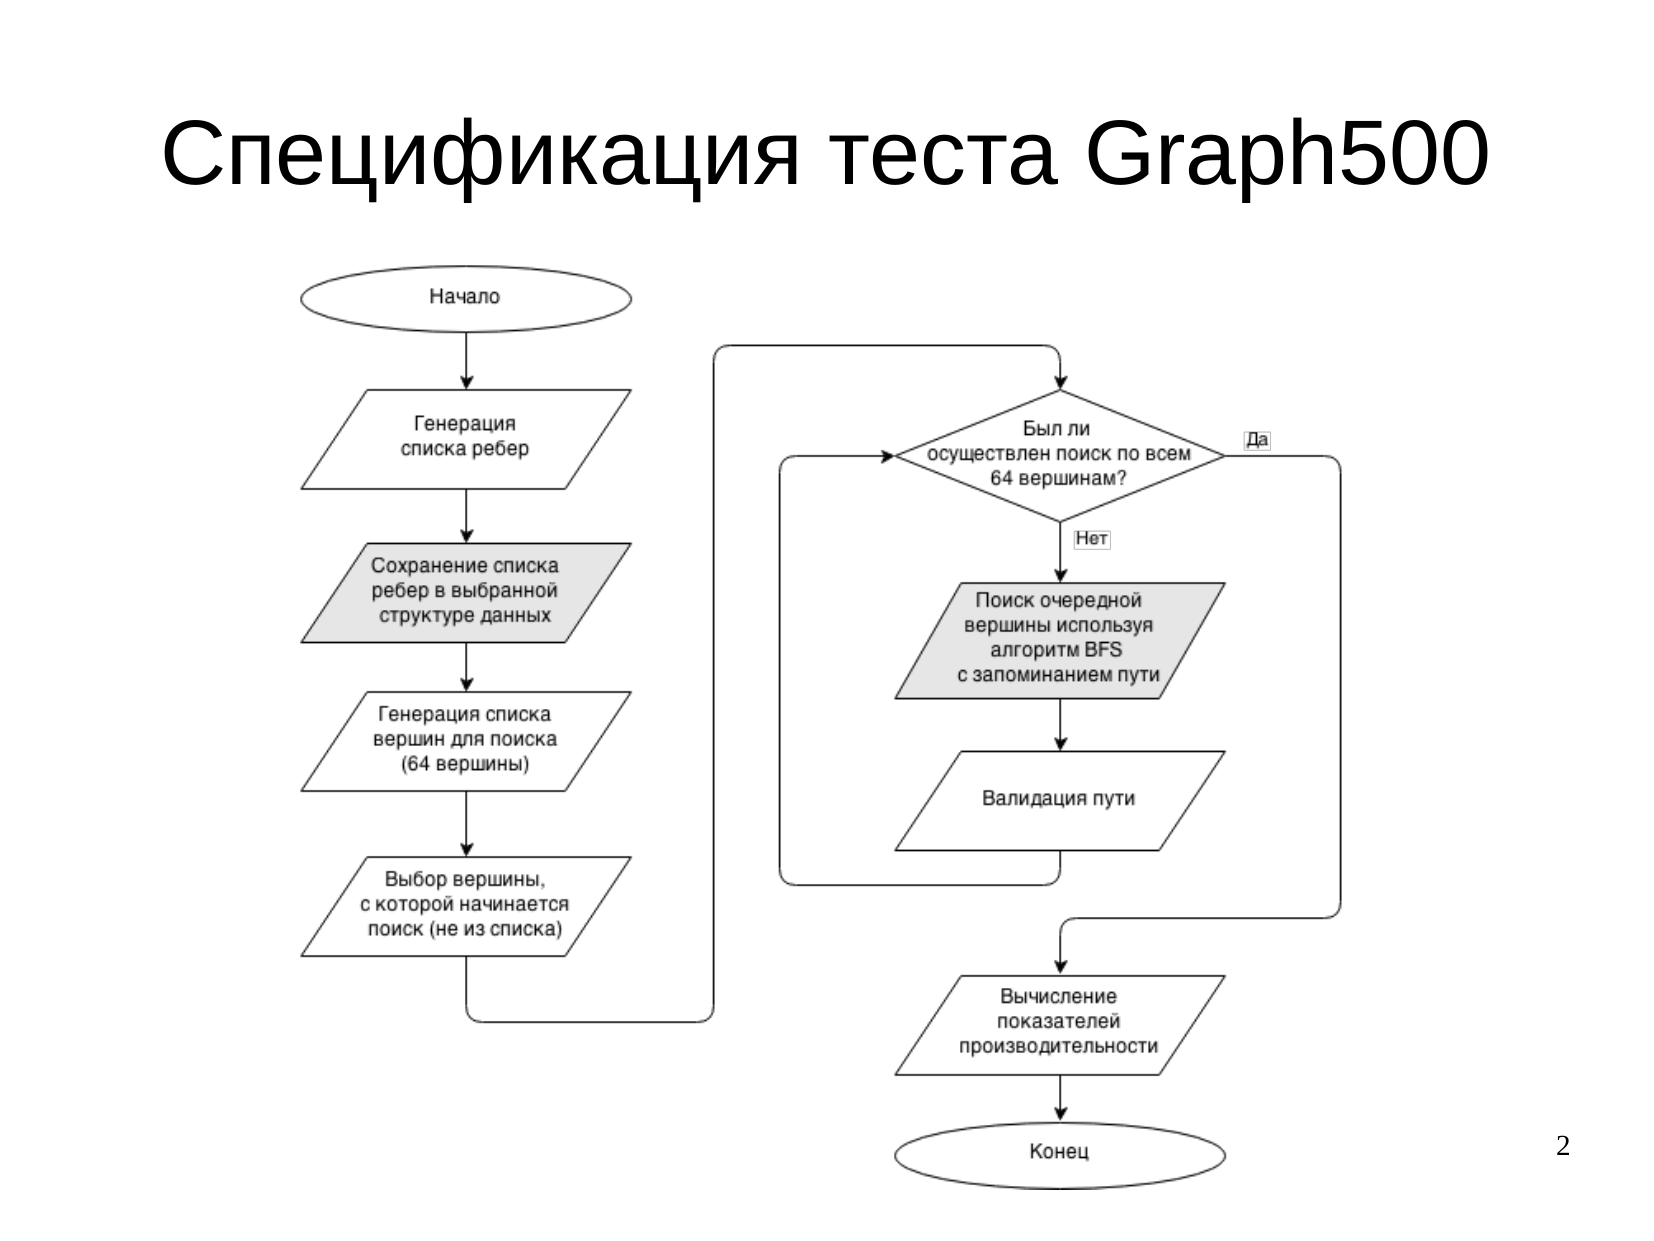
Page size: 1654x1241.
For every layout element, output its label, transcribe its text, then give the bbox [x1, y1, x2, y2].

title Спецификация теста Graph500 [82, 49, 1571, 257]
picture [299, 264, 1355, 1190]
